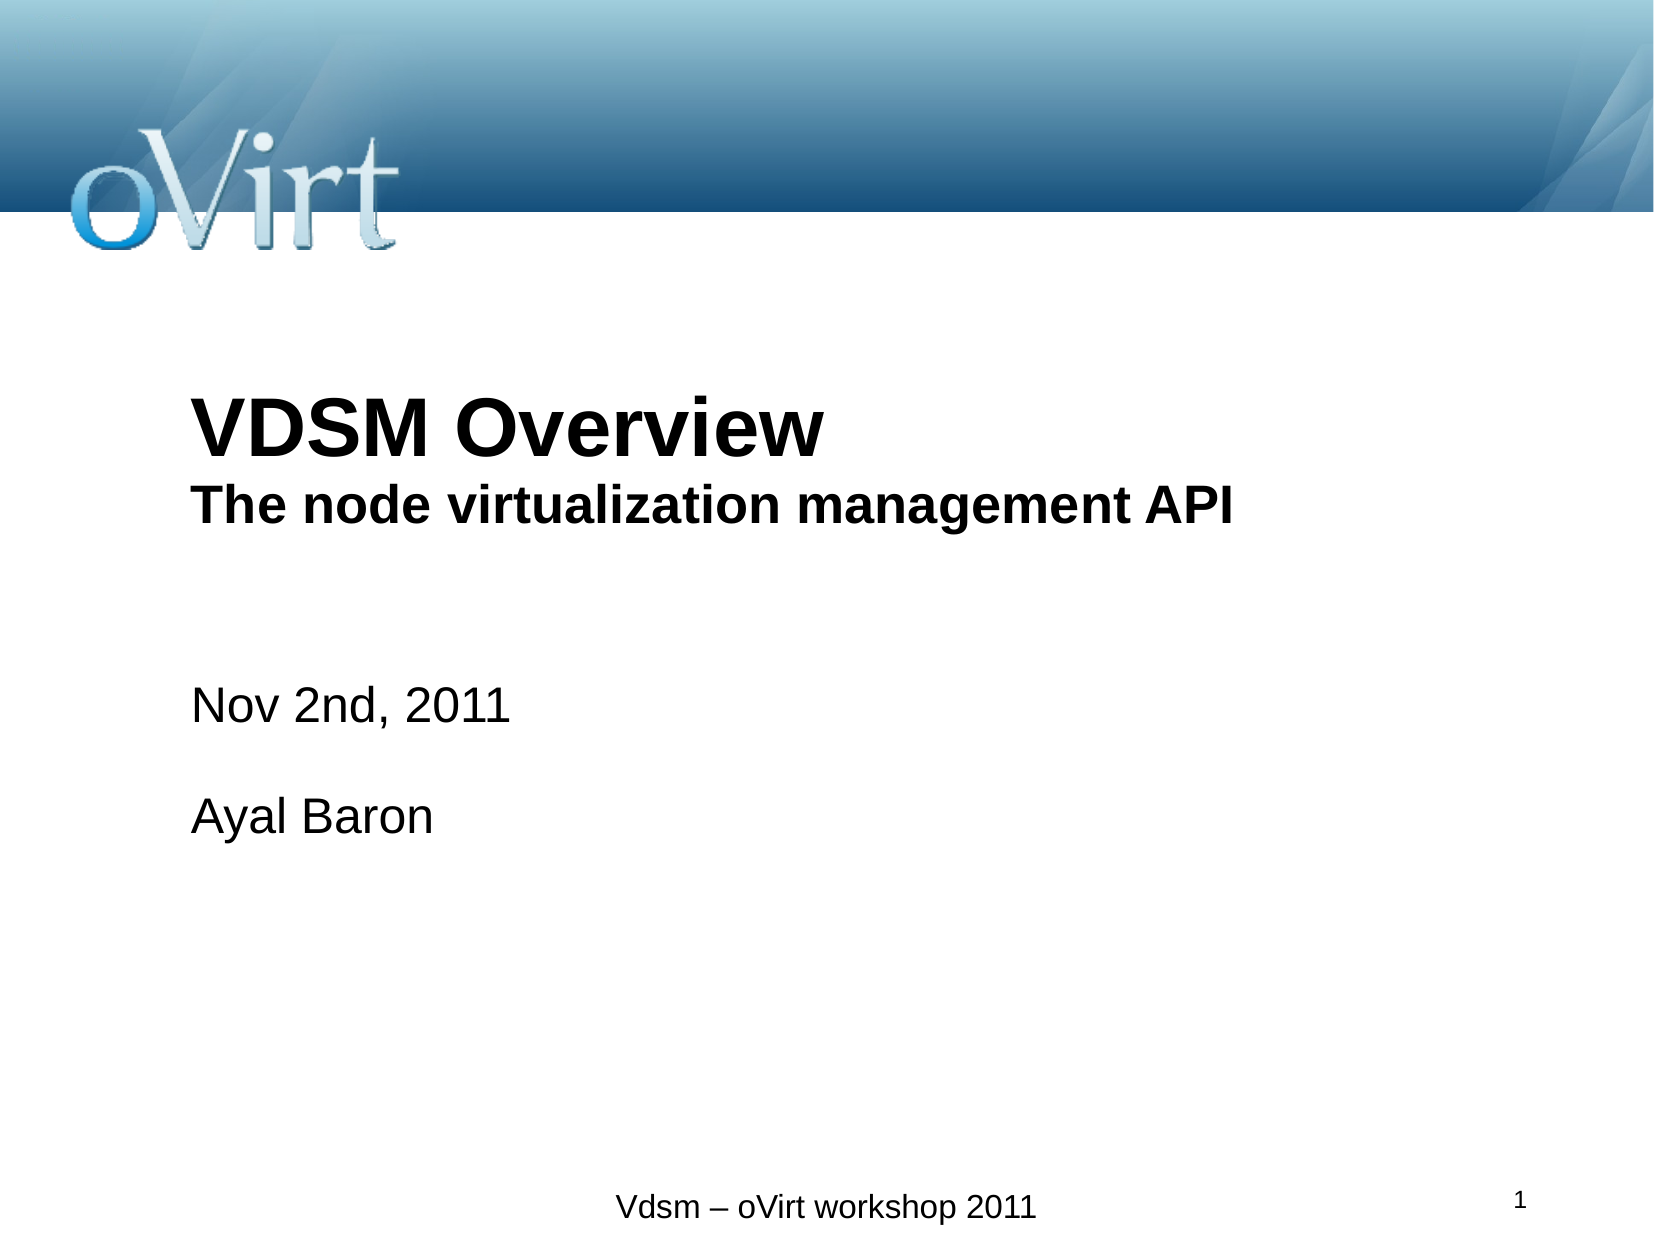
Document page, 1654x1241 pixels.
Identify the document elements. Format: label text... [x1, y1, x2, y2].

picture [0, 0, 1654, 250]
text_box Nov 2nd, 2011 Ayal Baron [176, 669, 1549, 852]
text_box VDSM Overview The node virtualization management API [175, 374, 1549, 543]
